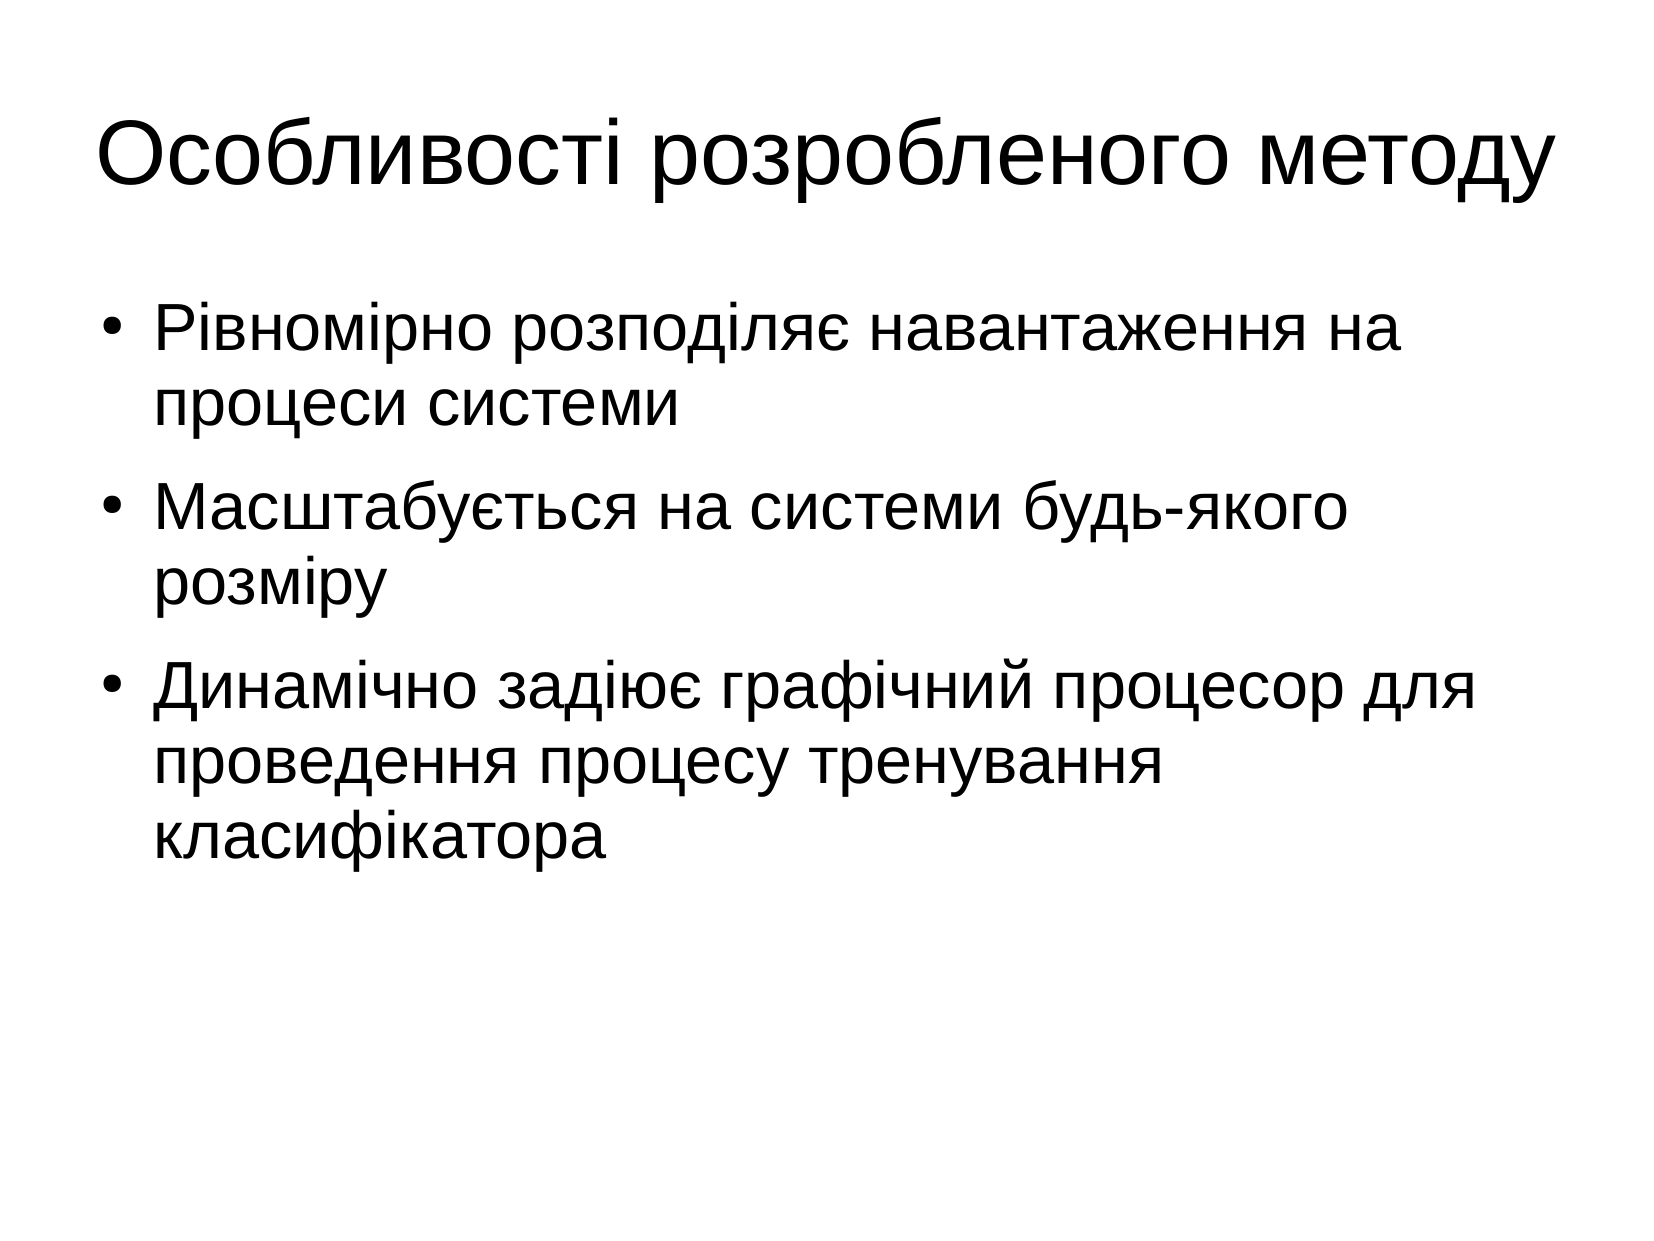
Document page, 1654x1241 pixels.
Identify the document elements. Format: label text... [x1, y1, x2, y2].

list Рівномірно розподіляє навантаження на процеси системи Масштабується на системи будь-якого розміру Динамічно задіює графічний процесор для проведення процесу тренування класифікатора [82, 290, 1538, 1010]
title Особливості розробленого методу [82, 49, 1571, 257]
